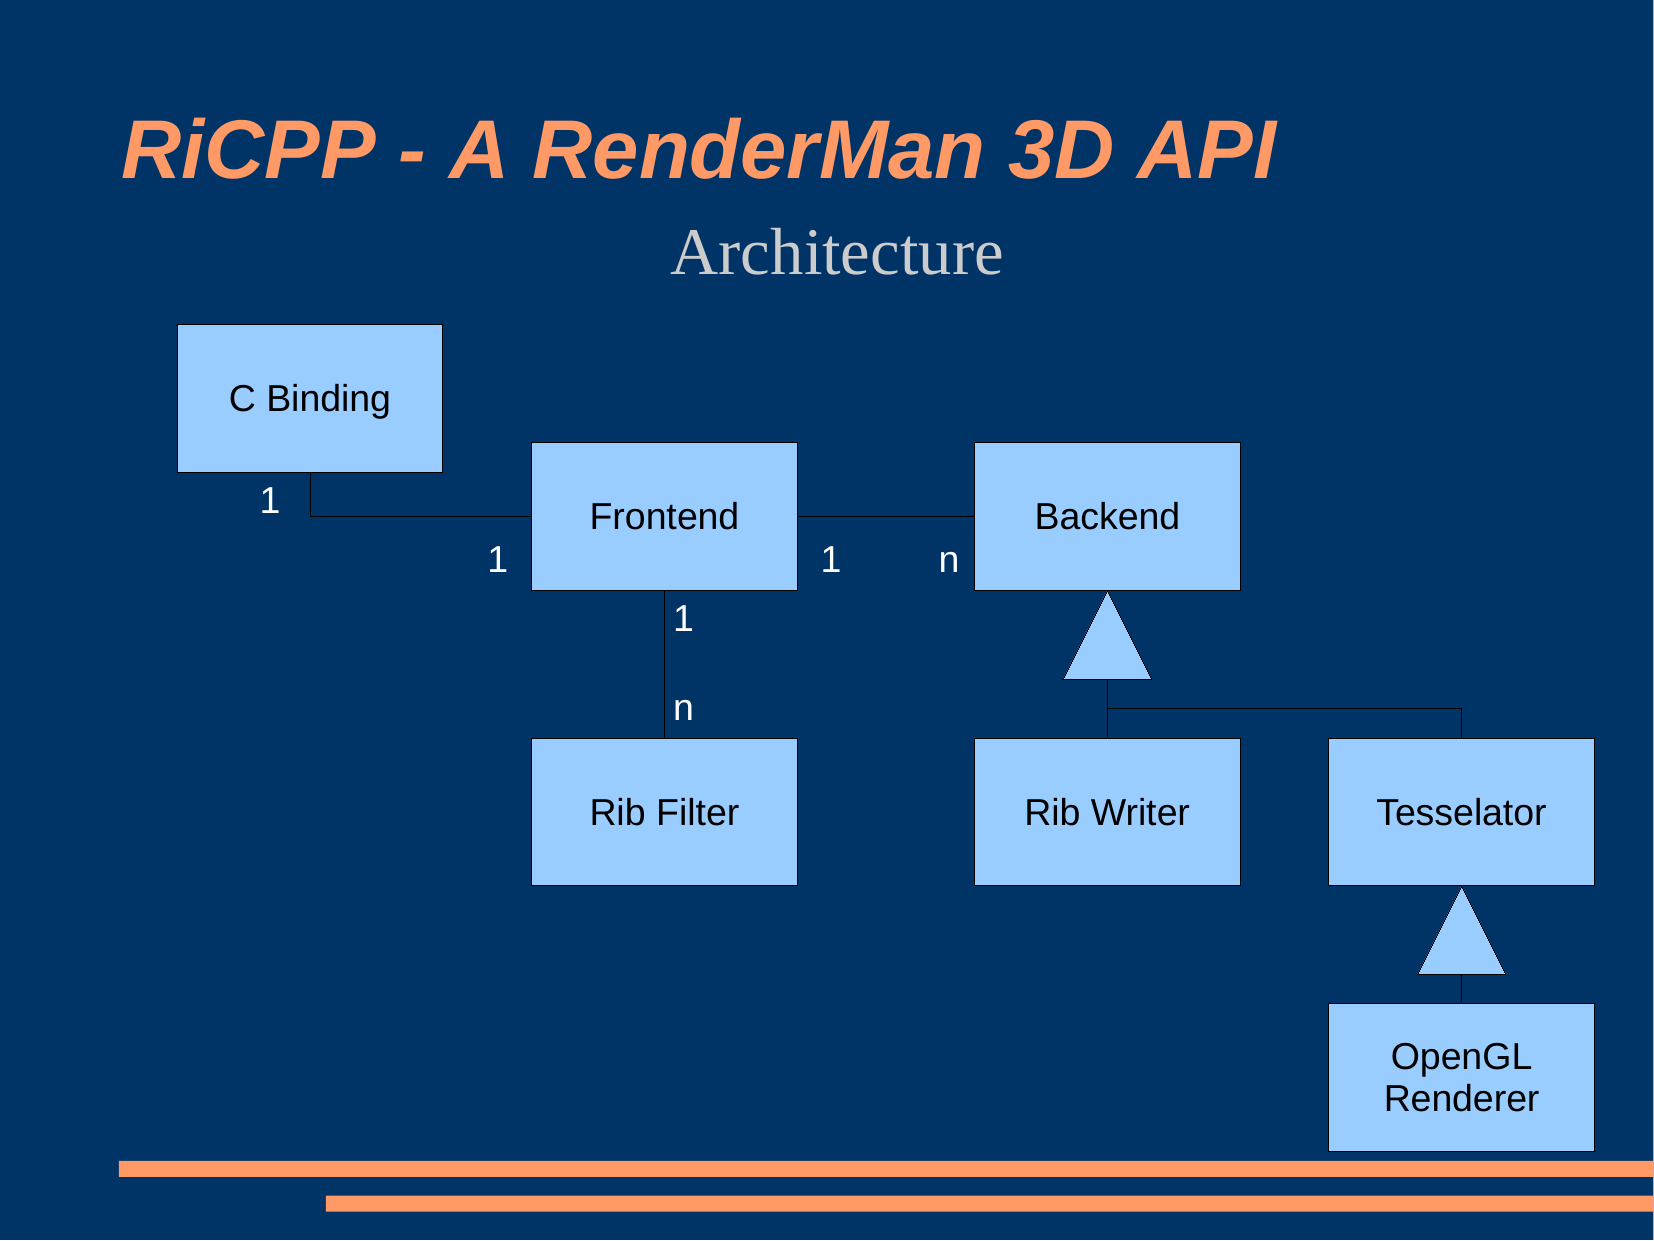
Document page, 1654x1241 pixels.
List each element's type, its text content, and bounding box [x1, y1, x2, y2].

text_box OpenGL Renderer [1328, 1003, 1595, 1152]
text_box Backend [974, 442, 1241, 591]
text_box Frontend [531, 442, 798, 591]
text_box n [658, 679, 709, 736]
text_box n [924, 531, 975, 589]
text_box Rib Filter [531, 738, 798, 886]
text_box Rib Writer [974, 738, 1241, 886]
text_box 1 [244, 472, 296, 532]
subtitle Architecture [118, 208, 1558, 296]
title RiCPP - A RenderMan 3D API [121, 46, 1534, 208]
text_box 1 [472, 531, 523, 591]
text_box 1 [805, 531, 857, 591]
text_box [1417, 885, 1506, 975]
text_box 1 [658, 590, 709, 650]
text_box C Binding [177, 324, 443, 473]
text_box Tesselator [1328, 738, 1595, 886]
text_box [1062, 590, 1152, 680]
